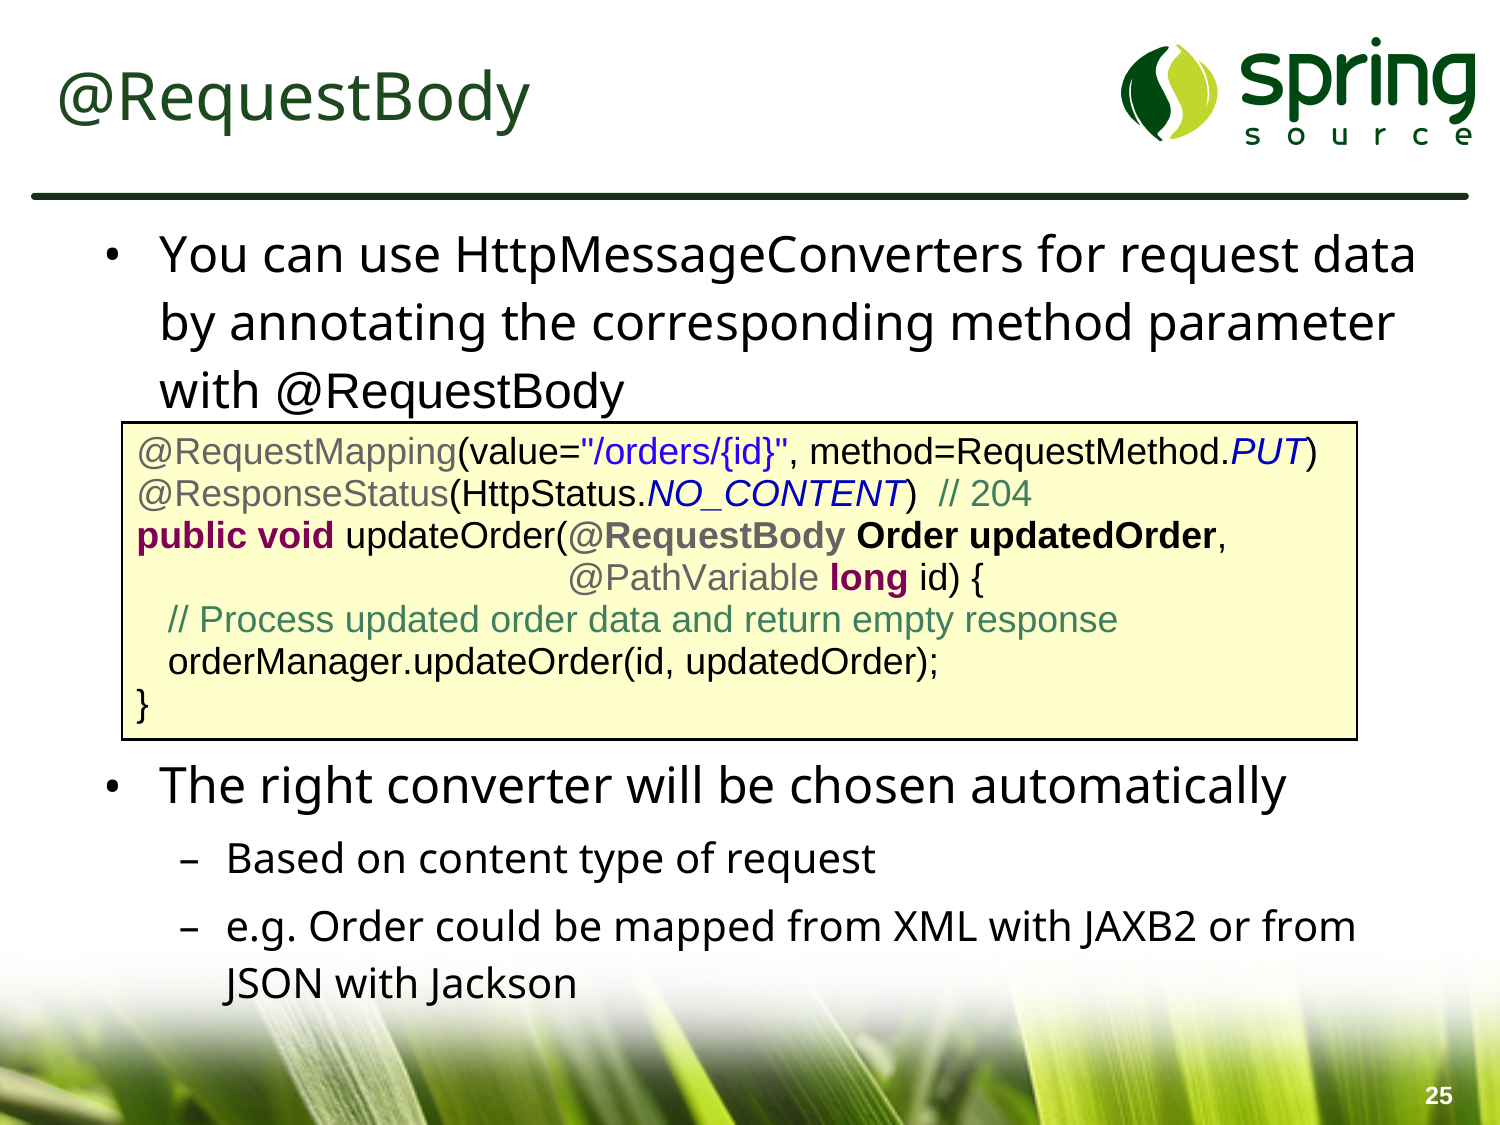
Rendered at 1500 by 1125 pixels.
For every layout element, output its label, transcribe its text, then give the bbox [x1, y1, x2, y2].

picture [1121, 37, 1475, 145]
list You can use HttpMessageConverters for request data by annotating the corresponding method parameter with @RequestBody [103, 218, 1446, 402]
picture [266, 985, 285, 995]
picture [447, 987, 457, 995]
text_box @RequestMapping(value="/orders/{id}", method=RequestMethod.PUT) @ResponseStatus(HttpStatus.NO_CONTENT) // 204 public void updateOrder(@RequestBody Order updatedOrder, @PathVariable long id) { // Process updated order data and return empty response orderManager.updateOrder(id, updatedOrder); } [121, 422, 1358, 740]
picture [355, 985, 360, 993]
picture [0, 944, 1500, 1125]
picture [533, 985, 546, 995]
list The right converter will be chosen automatically Based on content type of request e.g. Order could be mapped from XML with JAXB2 or from JSON with Jackson [103, 750, 1395, 985]
title @RequestBody [56, 14, 1089, 175]
